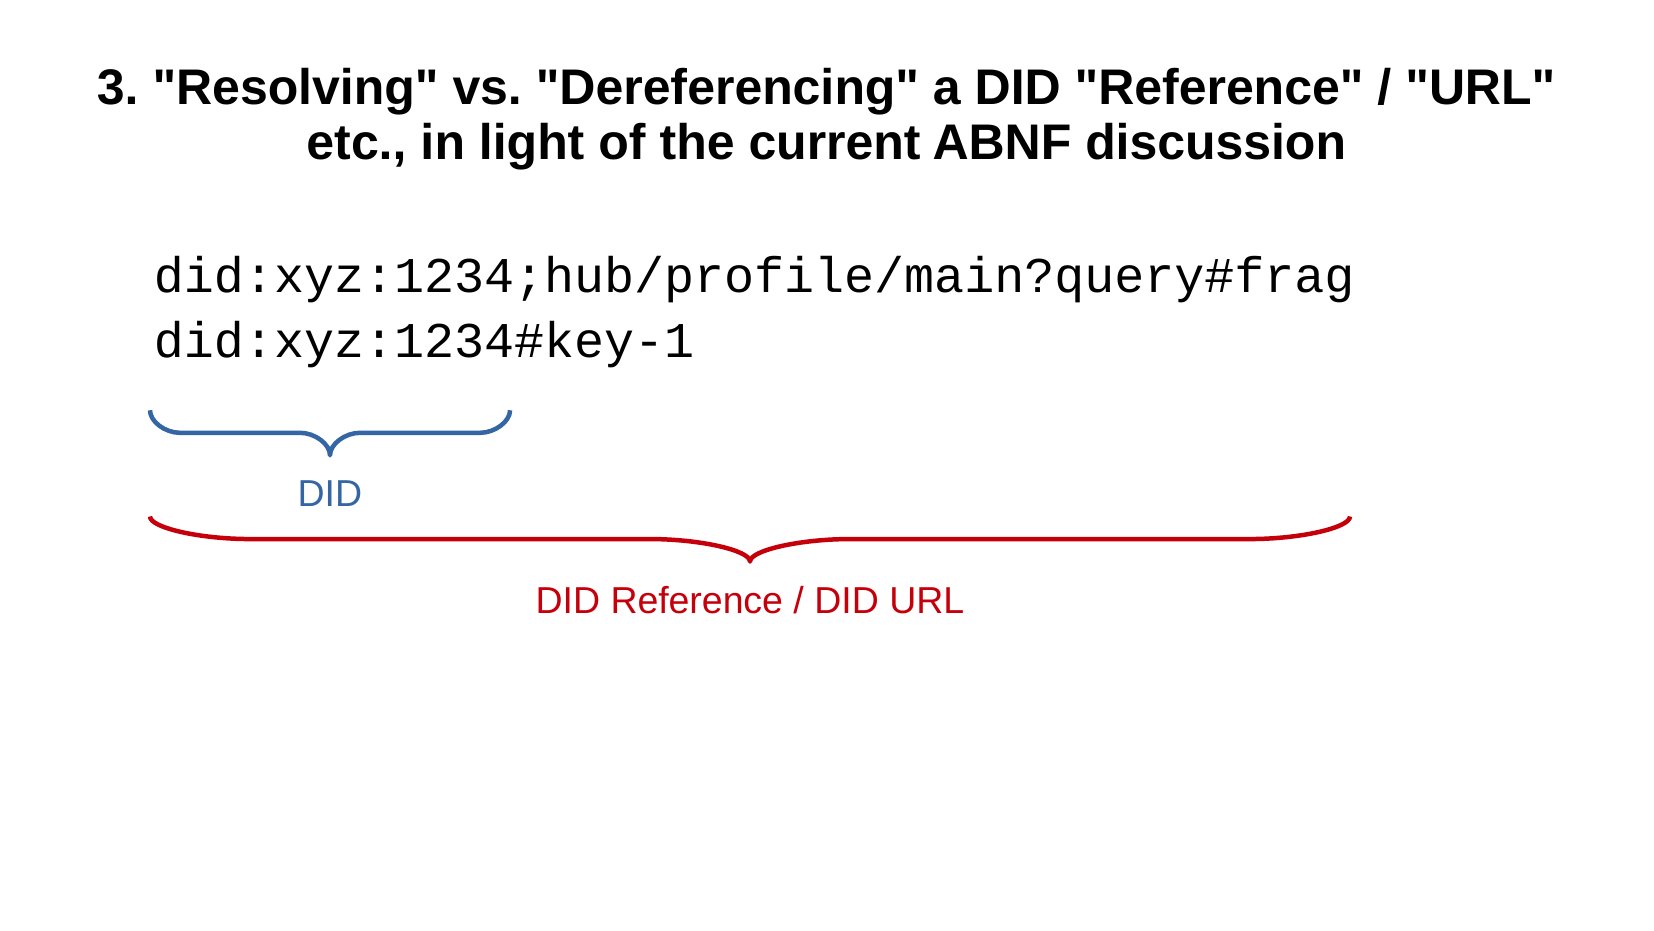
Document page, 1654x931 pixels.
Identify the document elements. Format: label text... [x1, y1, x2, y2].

text_box did:xyz:1234;hub/profile/main?query#frag [139, 243, 1654, 308]
text_box DID Reference / DID URL [520, 571, 980, 629]
title 3. "Resolving" vs. "Dereferencing" a DID "Reference" / "URL" etc., in light of the current ABNF discussion [82, 37, 1571, 193]
text_box did:xyz:1234#key-1 [139, 308, 1654, 437]
text_box DID [282, 465, 378, 523]
